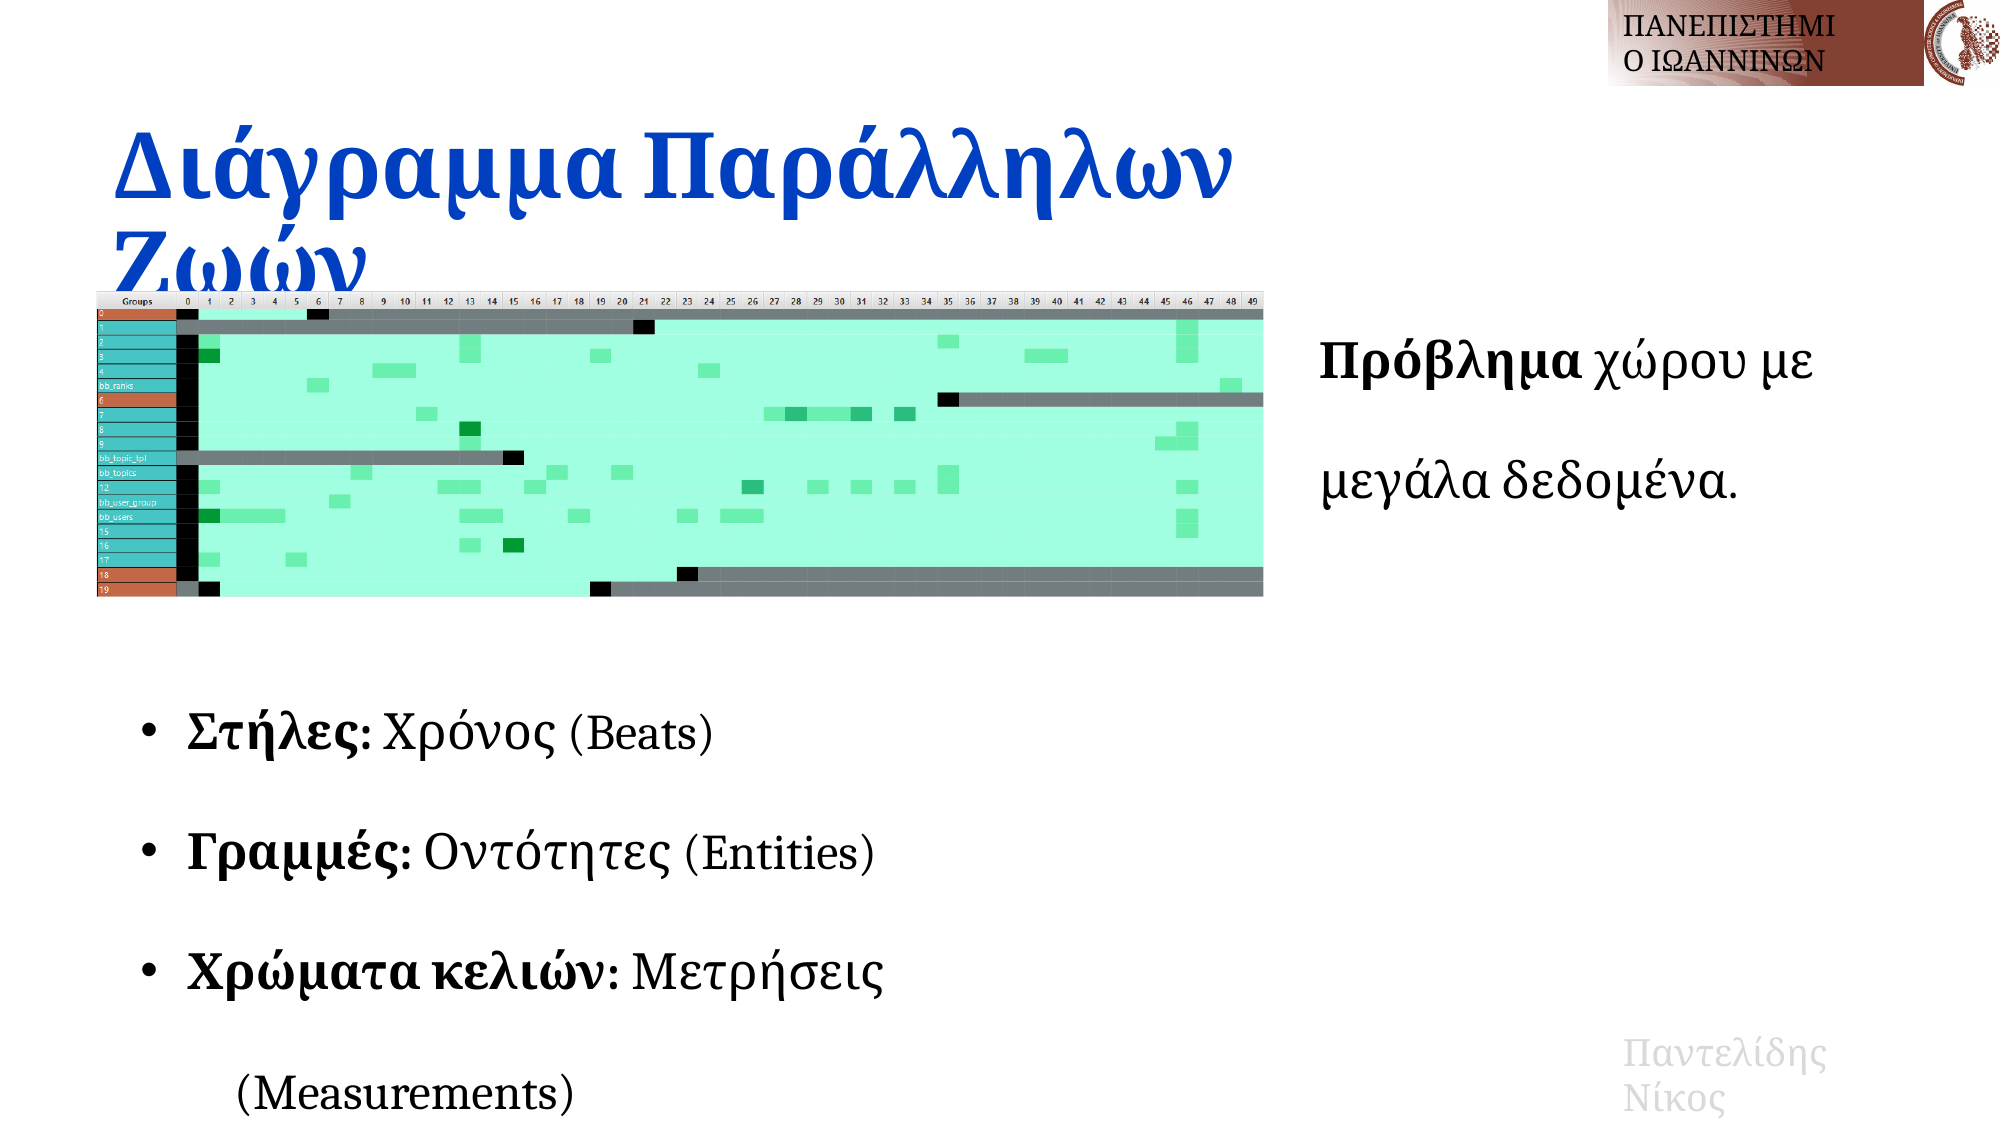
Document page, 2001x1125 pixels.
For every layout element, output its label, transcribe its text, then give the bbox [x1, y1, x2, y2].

text_box Πρόβλημα χώρου με μεγάλα δεδομένα. [1304, 261, 1904, 501]
picture [96, 291, 1264, 597]
text_box Στήλες: Χρόνος (Beats) Γραμμές: Οντότητες (Entities) Χρώματα κελιών: Μετρήσεις (Measurements) [125, 631, 1239, 992]
text_box Διάγραμμα Παράλληλων Ζωών [96, 112, 1453, 258]
